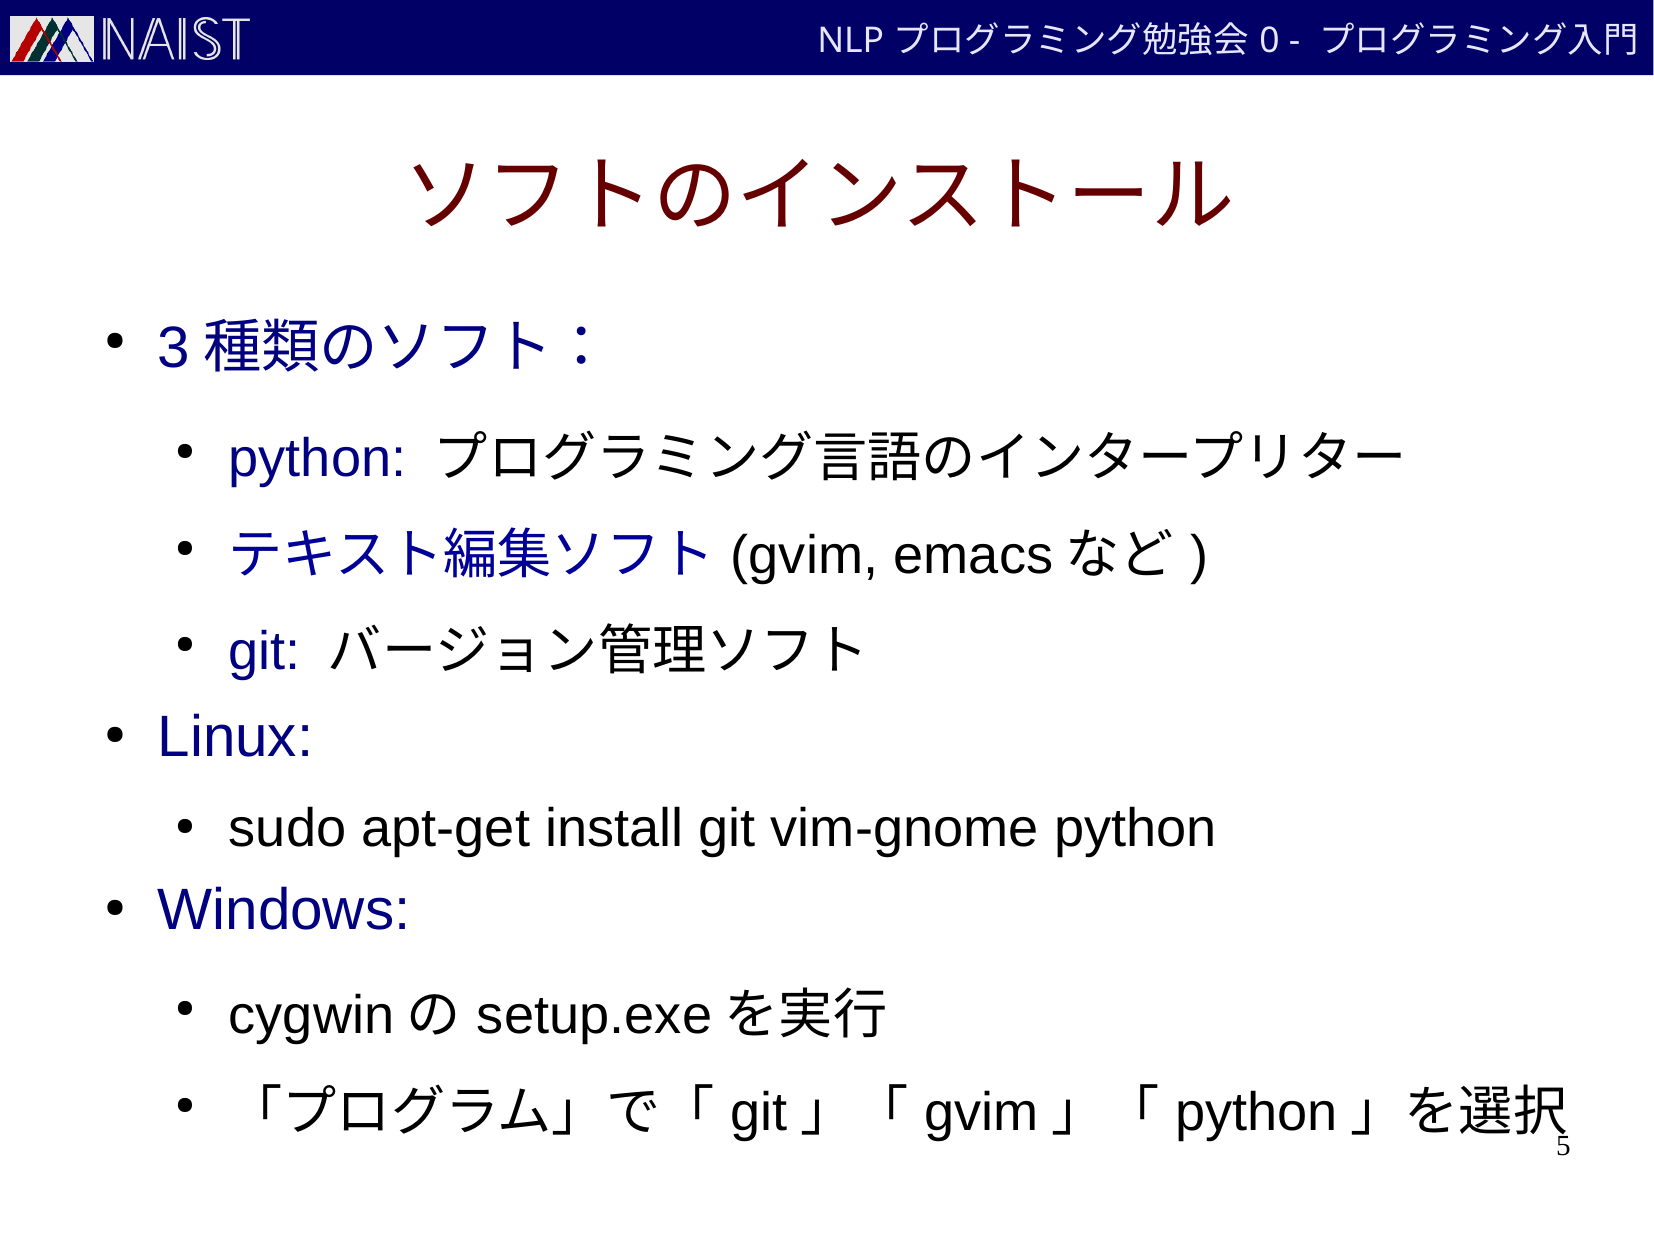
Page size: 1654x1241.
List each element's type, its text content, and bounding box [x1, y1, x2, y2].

picture [102, 17, 251, 60]
title ソフトのインストール [75, 92, 1564, 285]
list 3種類のソフト： python: プログラミング言語のインタープリター テキスト編集ソフト(gvim, emacsなど) git: バージョン管理ソフト Linux: sudo apt-get install git vim-gnome python Windows: cygwinのsetup.exeを実行 「プログラム」で「git」「gvim」「python」を選択 [86, 300, 1576, 1037]
picture [10, 16, 94, 62]
